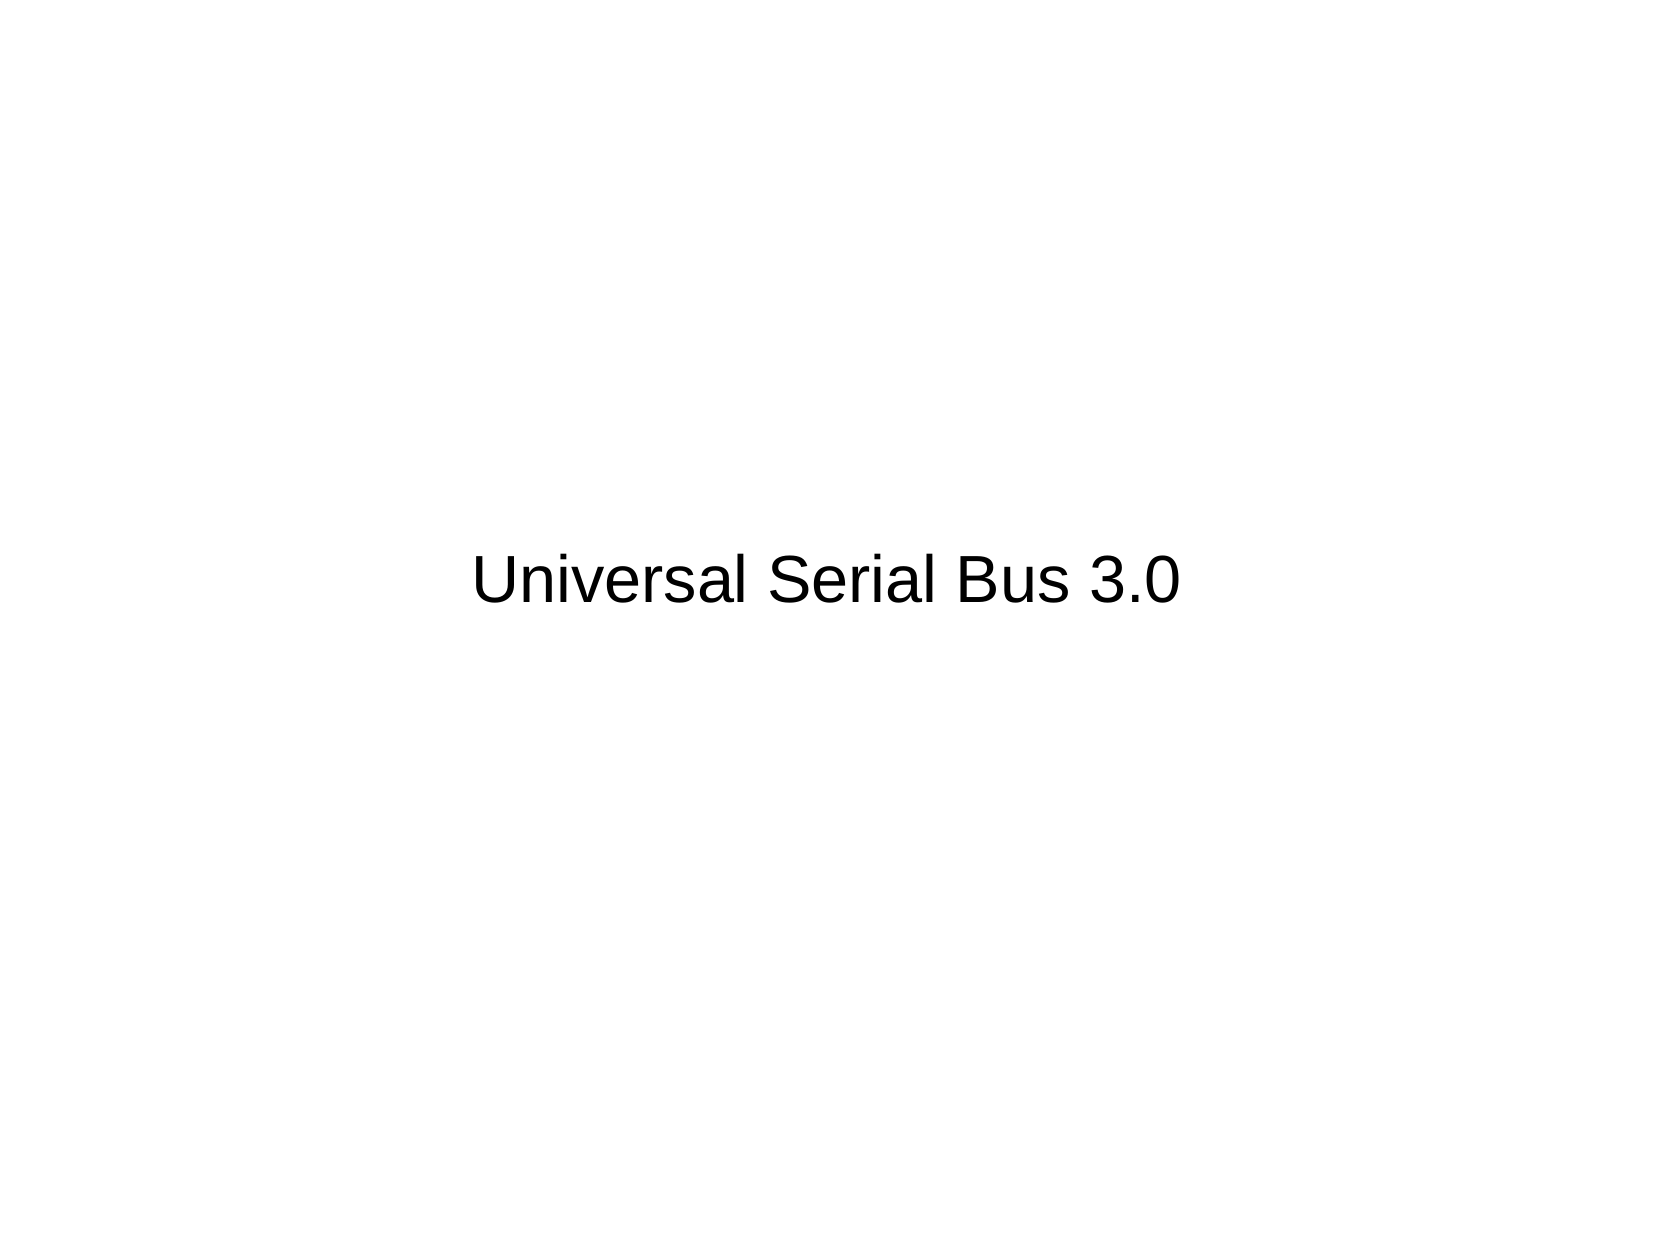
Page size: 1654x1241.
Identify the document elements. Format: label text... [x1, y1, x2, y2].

subtitle Universal Serial Bus 3.0 [82, 49, 1571, 1109]
